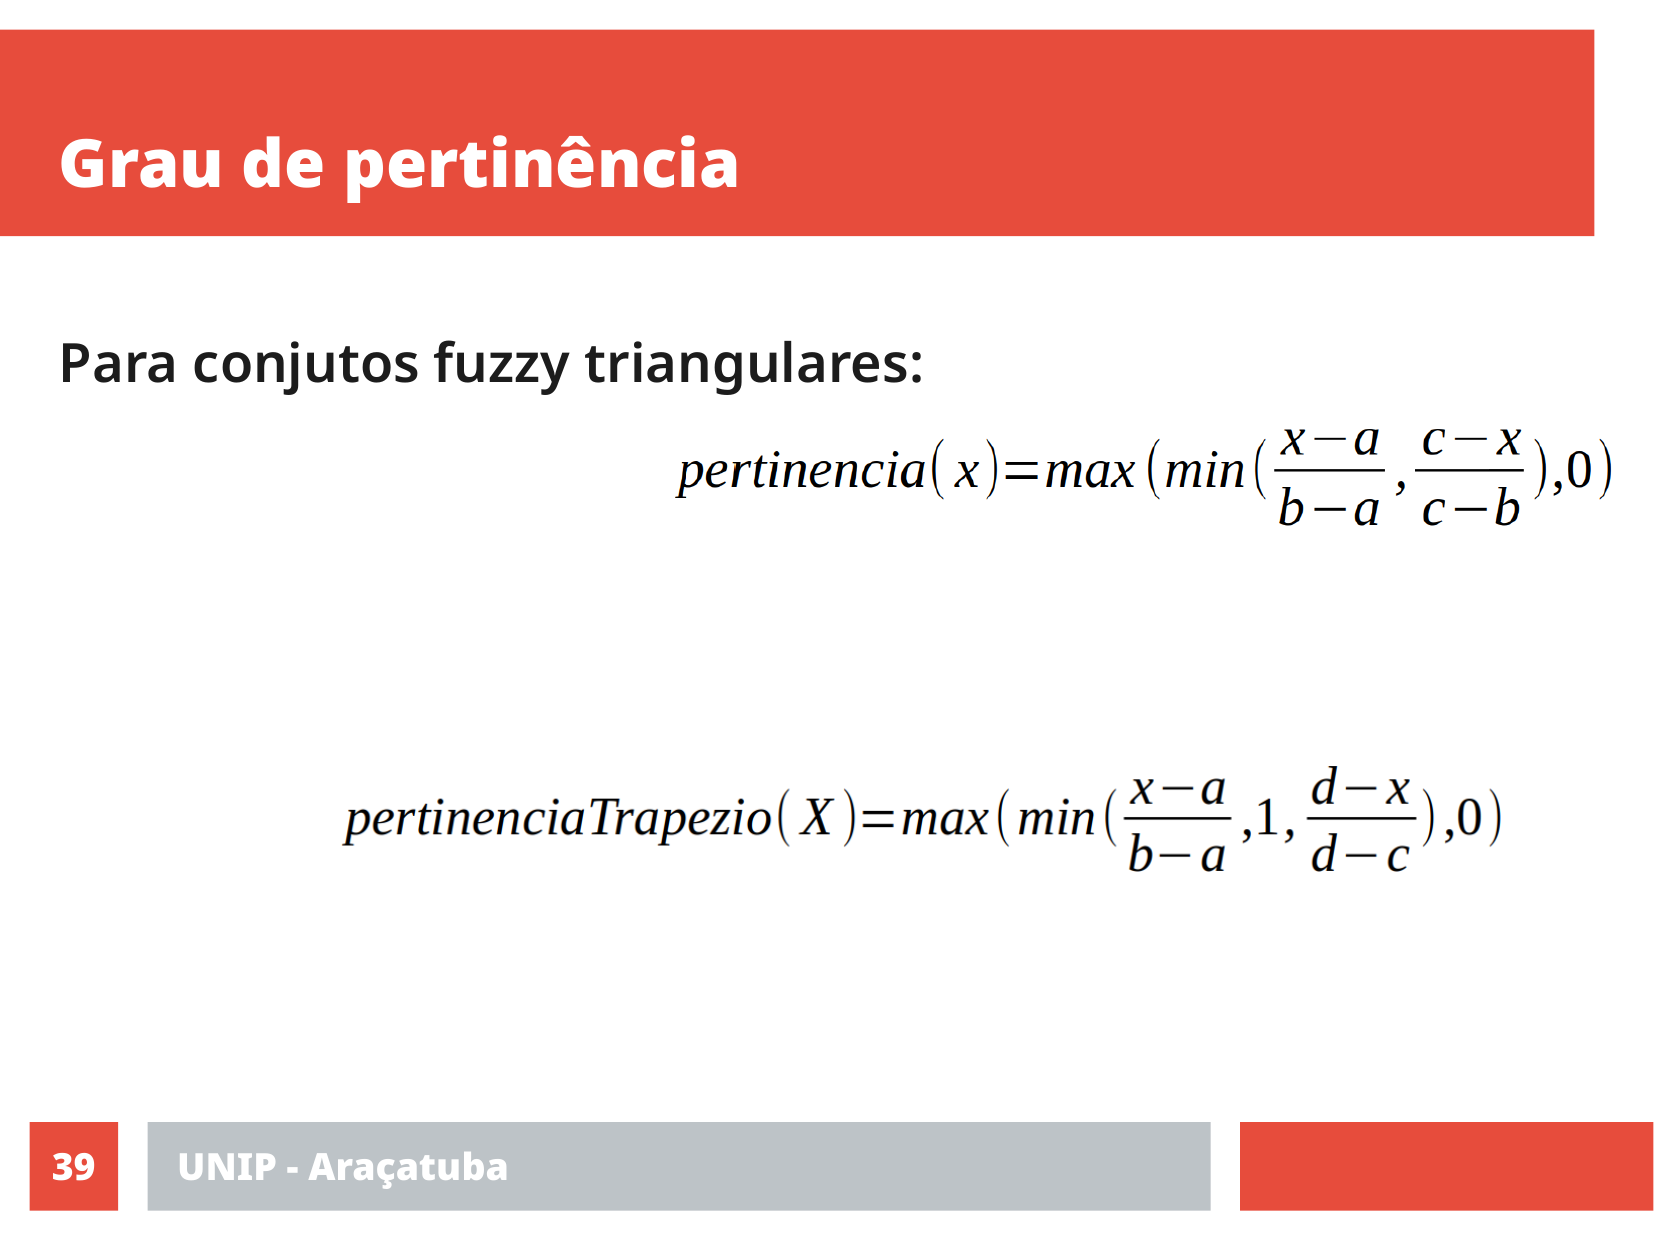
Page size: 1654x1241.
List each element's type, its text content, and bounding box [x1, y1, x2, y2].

list Para conjutos fuzzy triangulares: [59, 324, 1565, 1093]
picture [330, 761, 1512, 875]
title Grau de pertinência [59, 59, 1595, 207]
picture [661, 413, 1619, 530]
